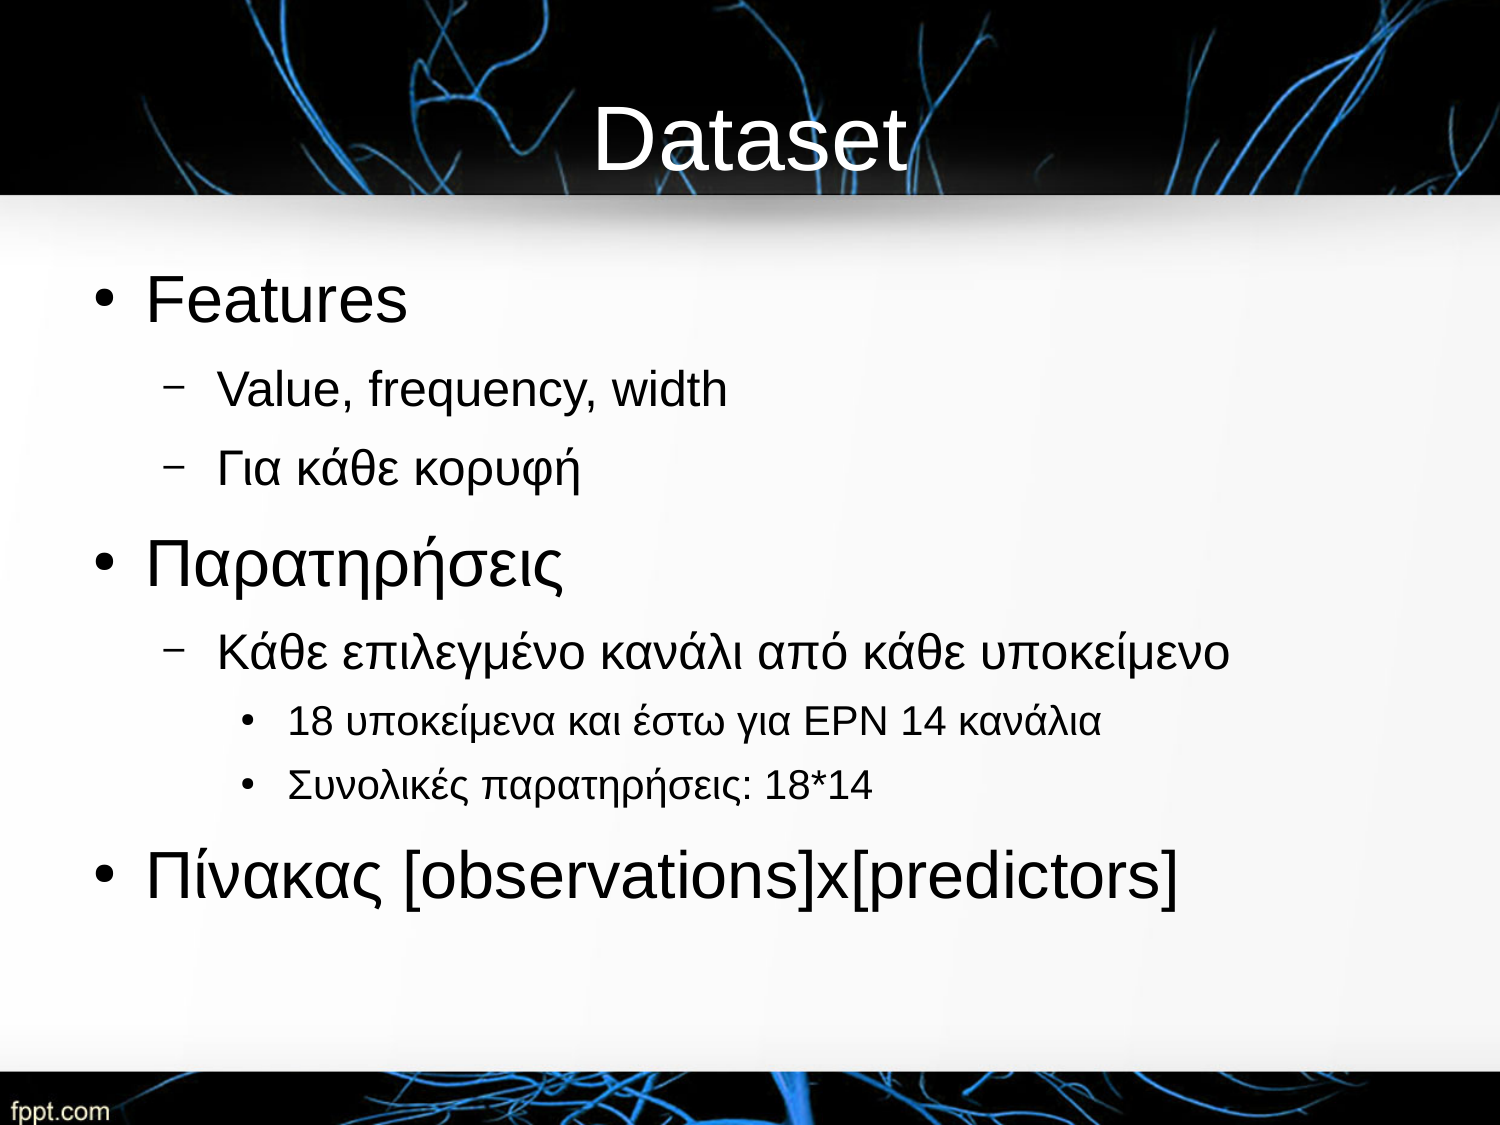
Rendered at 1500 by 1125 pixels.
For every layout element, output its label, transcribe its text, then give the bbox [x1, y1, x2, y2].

title Dataset [75, 45, 1425, 233]
picture [0, 0, 1500, 1125]
list Features Value, frequency, width Για κάθε κορυφή Παρατηρήσεις Κάθε επιλεγμένο κανάλι από κάθε υποκείμενο 18 υποκείμενα και έστω για EPN 14 κανάλια Συνολικές παρατηρήσεις: 18*14 Πίνακας [observations]x[predictors] [75, 262, 1425, 1005]
